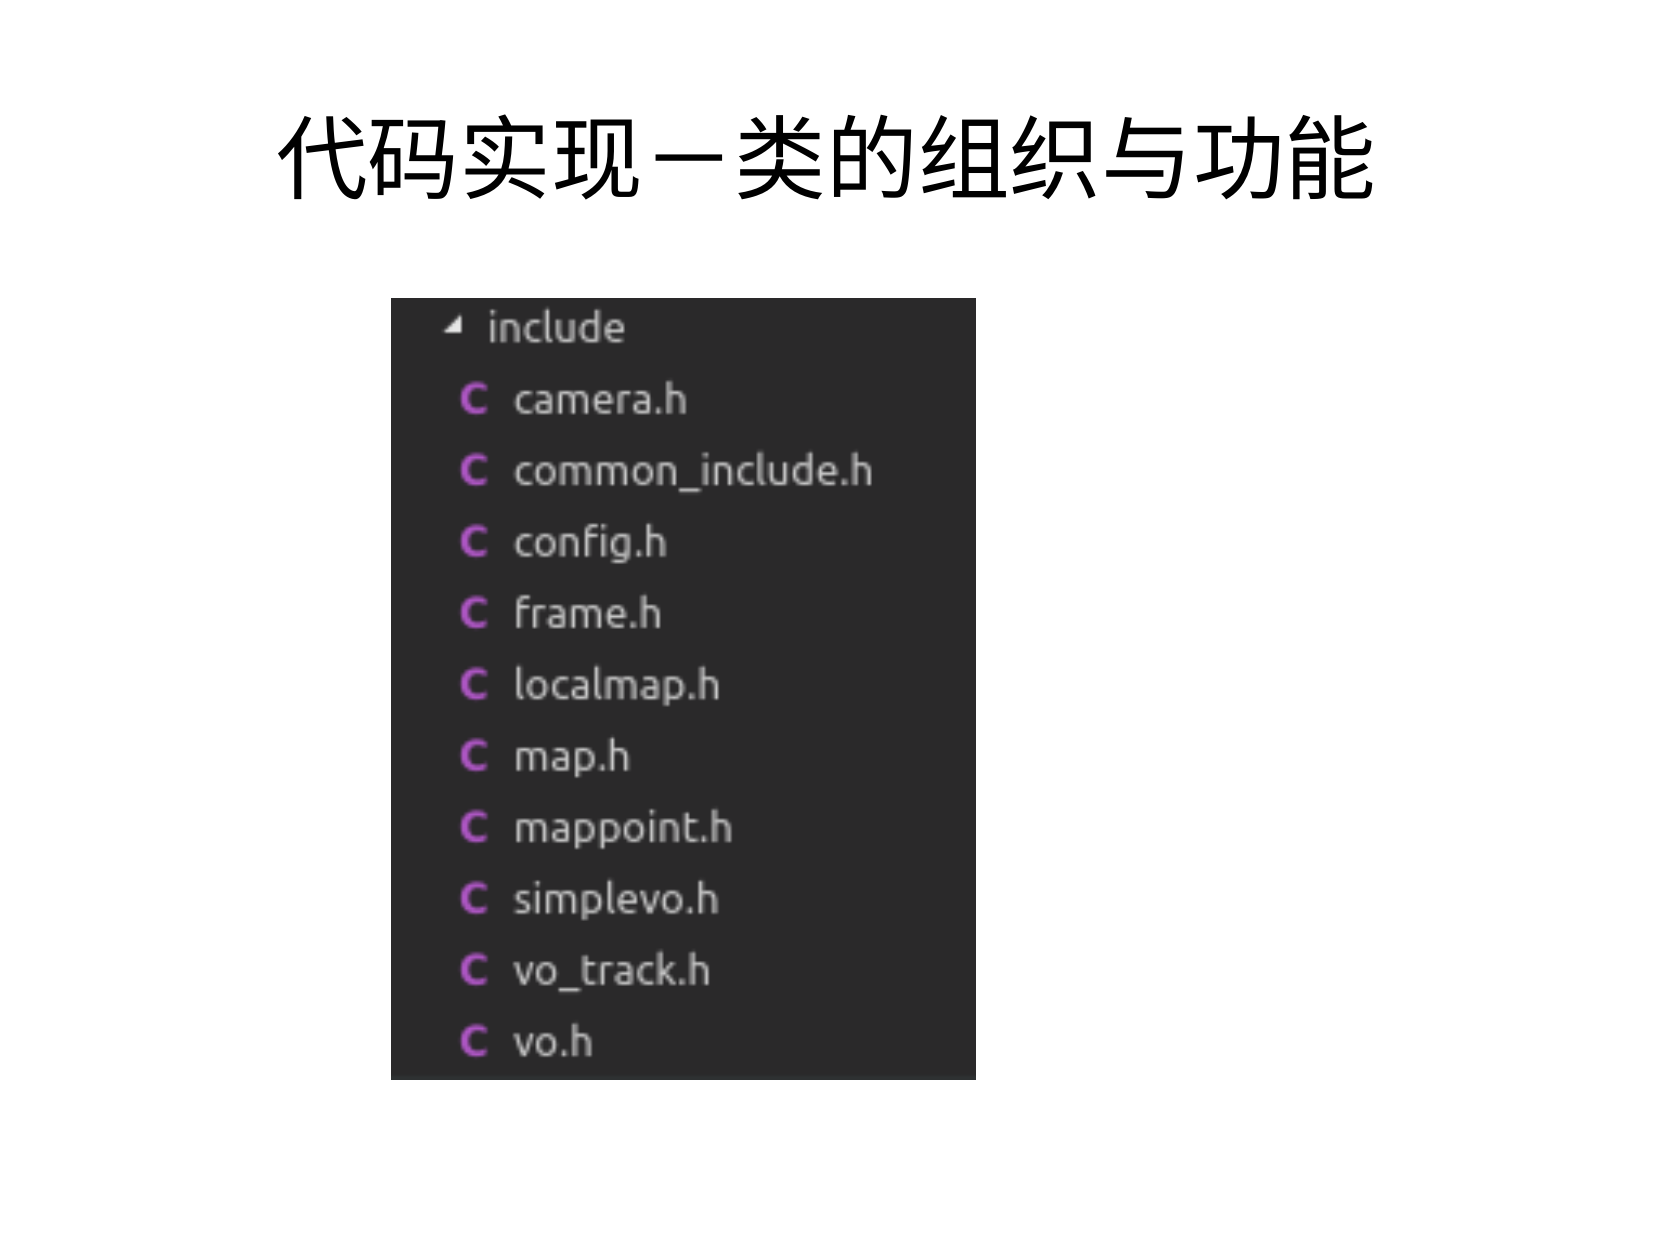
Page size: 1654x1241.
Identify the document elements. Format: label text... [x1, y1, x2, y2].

title 代码实现－类的组织与功能 [82, 49, 1571, 257]
picture [391, 298, 976, 1081]
